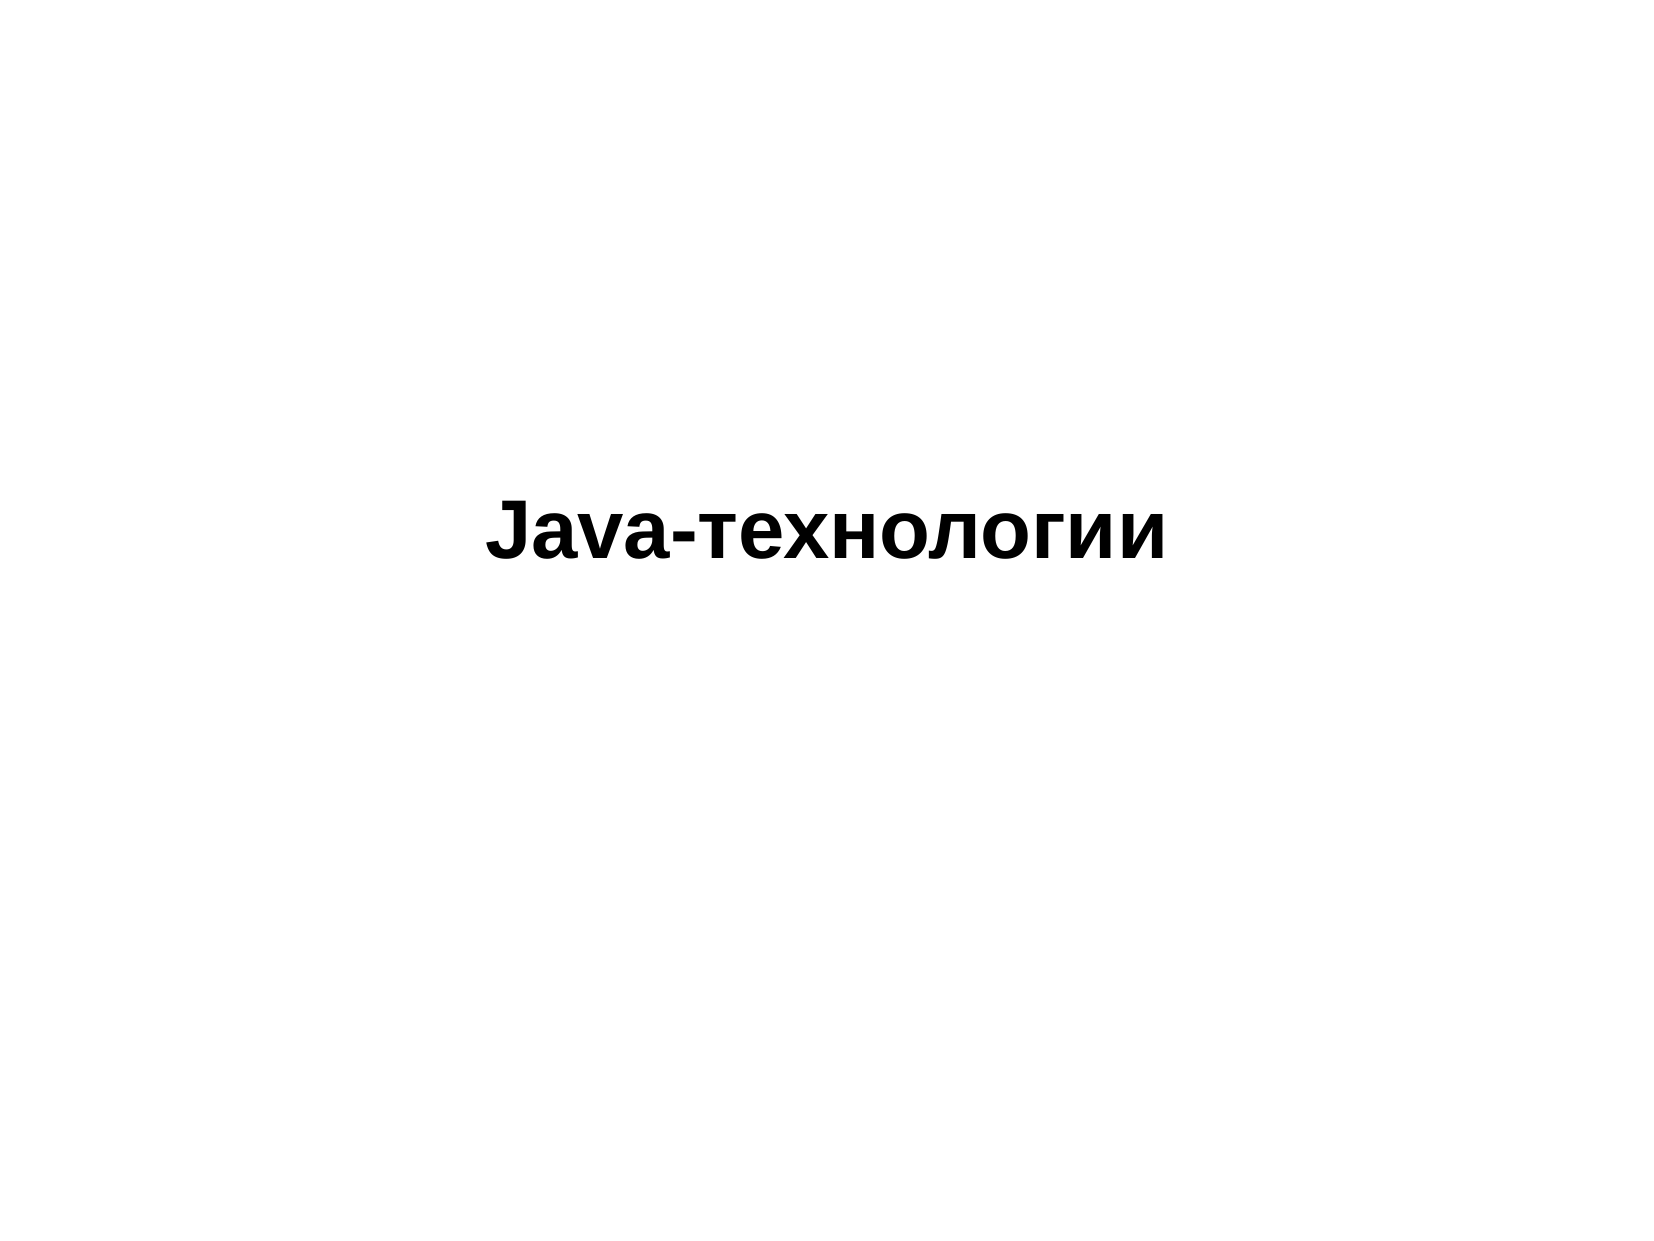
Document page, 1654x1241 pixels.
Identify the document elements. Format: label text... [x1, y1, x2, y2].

subtitle Java-технологии [82, 49, 1571, 1010]
